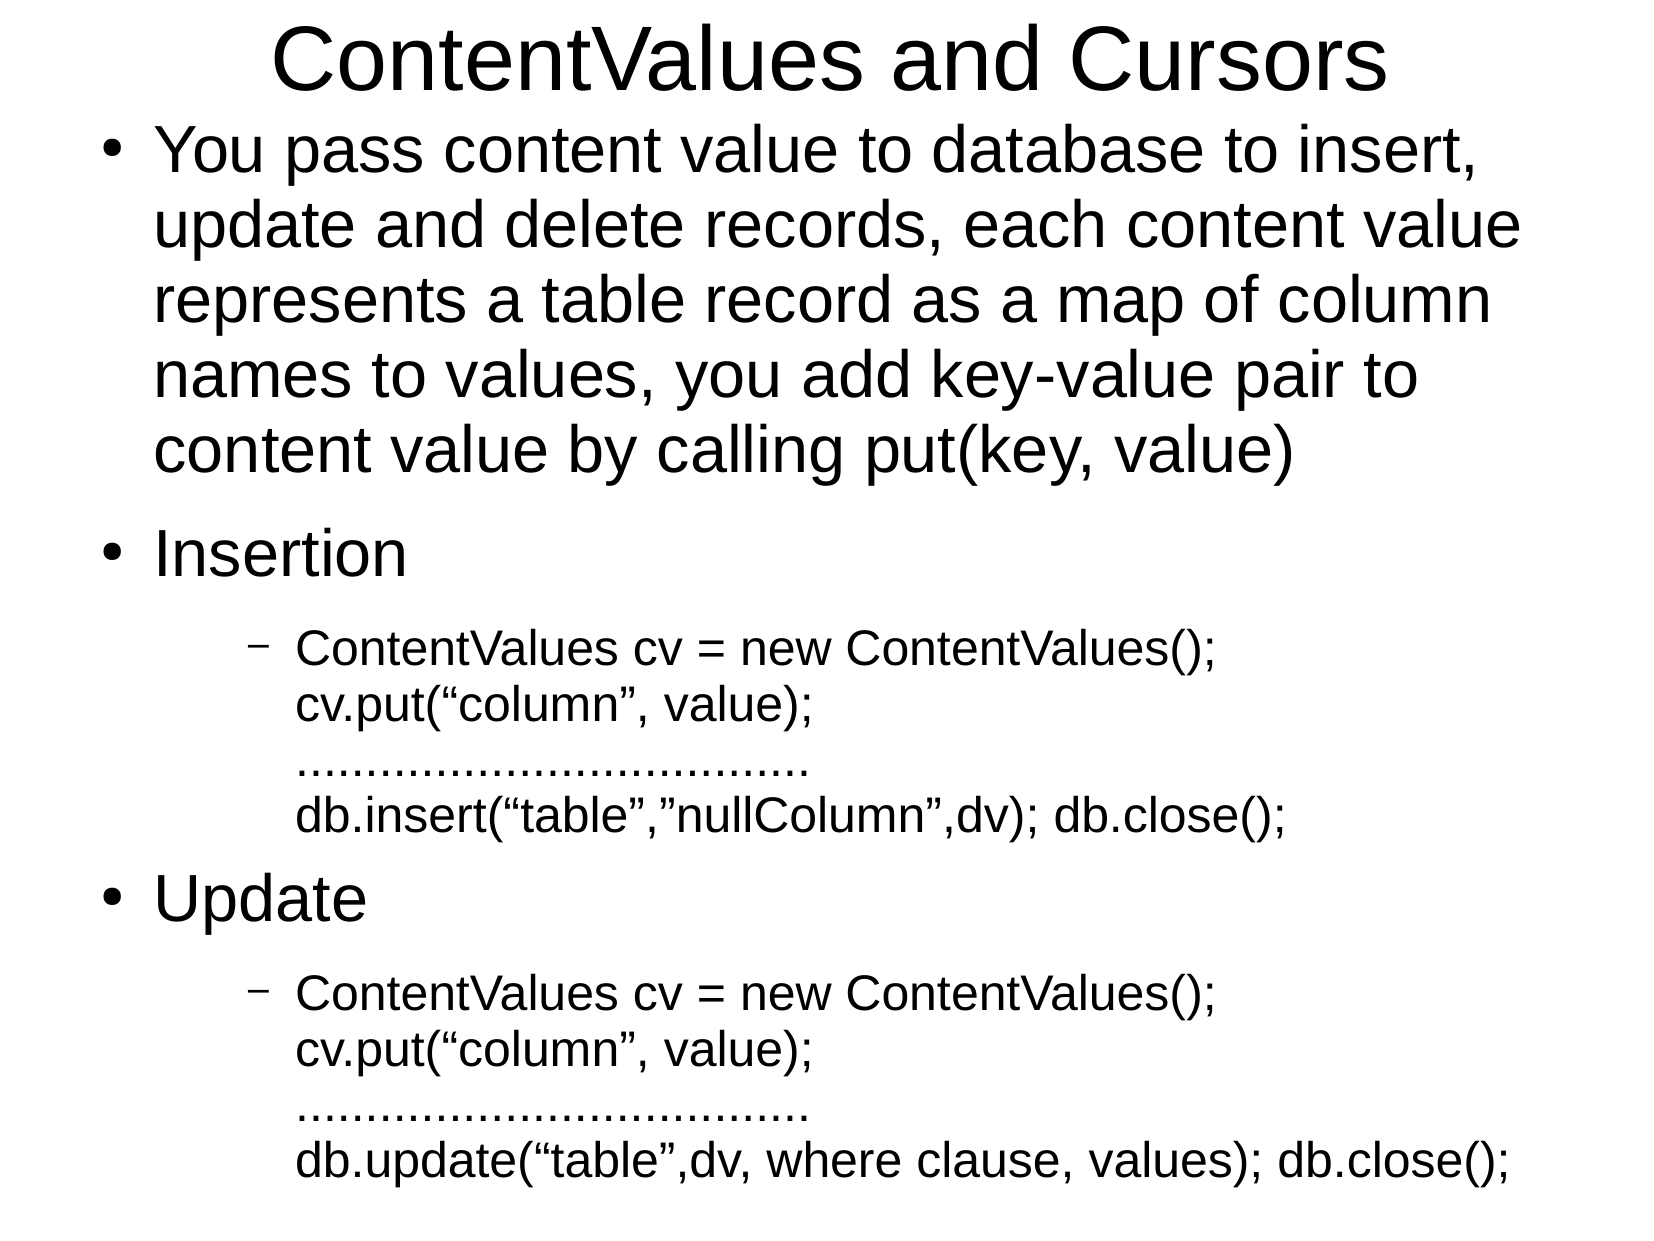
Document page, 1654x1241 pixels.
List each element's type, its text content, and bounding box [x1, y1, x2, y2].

list You pass content value to database to insert, update and delete records, each content value represents a table record as a map of column names to values, you add key-value pair to content value by calling put(key, value) Insertion ContentValues cv = new ContentValues(); cv.put(“column”, value); ..................................... db.insert(“table”,”nullColumn”,dv); db.close(); Update ContentValues cv = new ContentValues(); cv.put(“column”, value); ..................................... db.update(“table”,dv, where clause, values); db.close(); [82, 112, 1571, 1201]
title ContentValues and Cursors [86, 0, 1576, 155]
